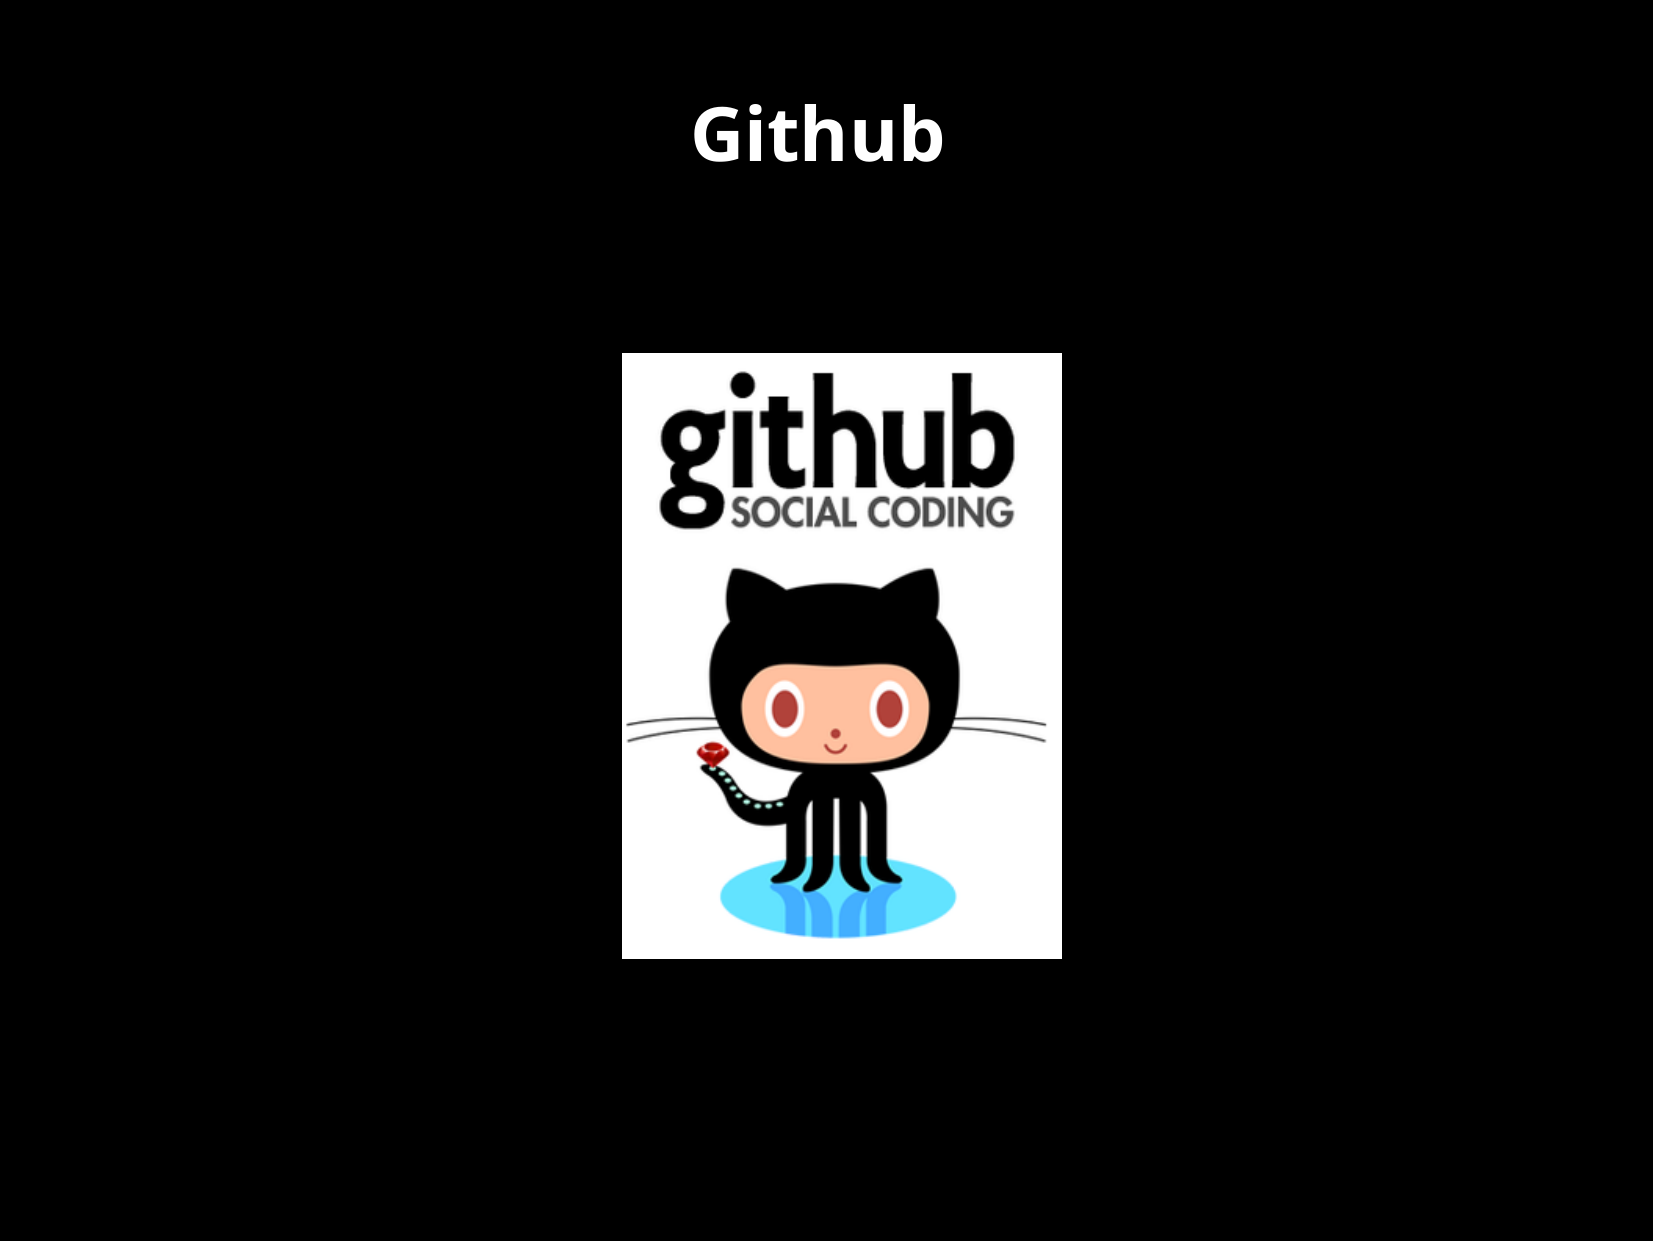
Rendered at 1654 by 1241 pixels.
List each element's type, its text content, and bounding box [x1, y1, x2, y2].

text_box Github [348, 74, 1288, 188]
picture [622, 353, 1062, 959]
